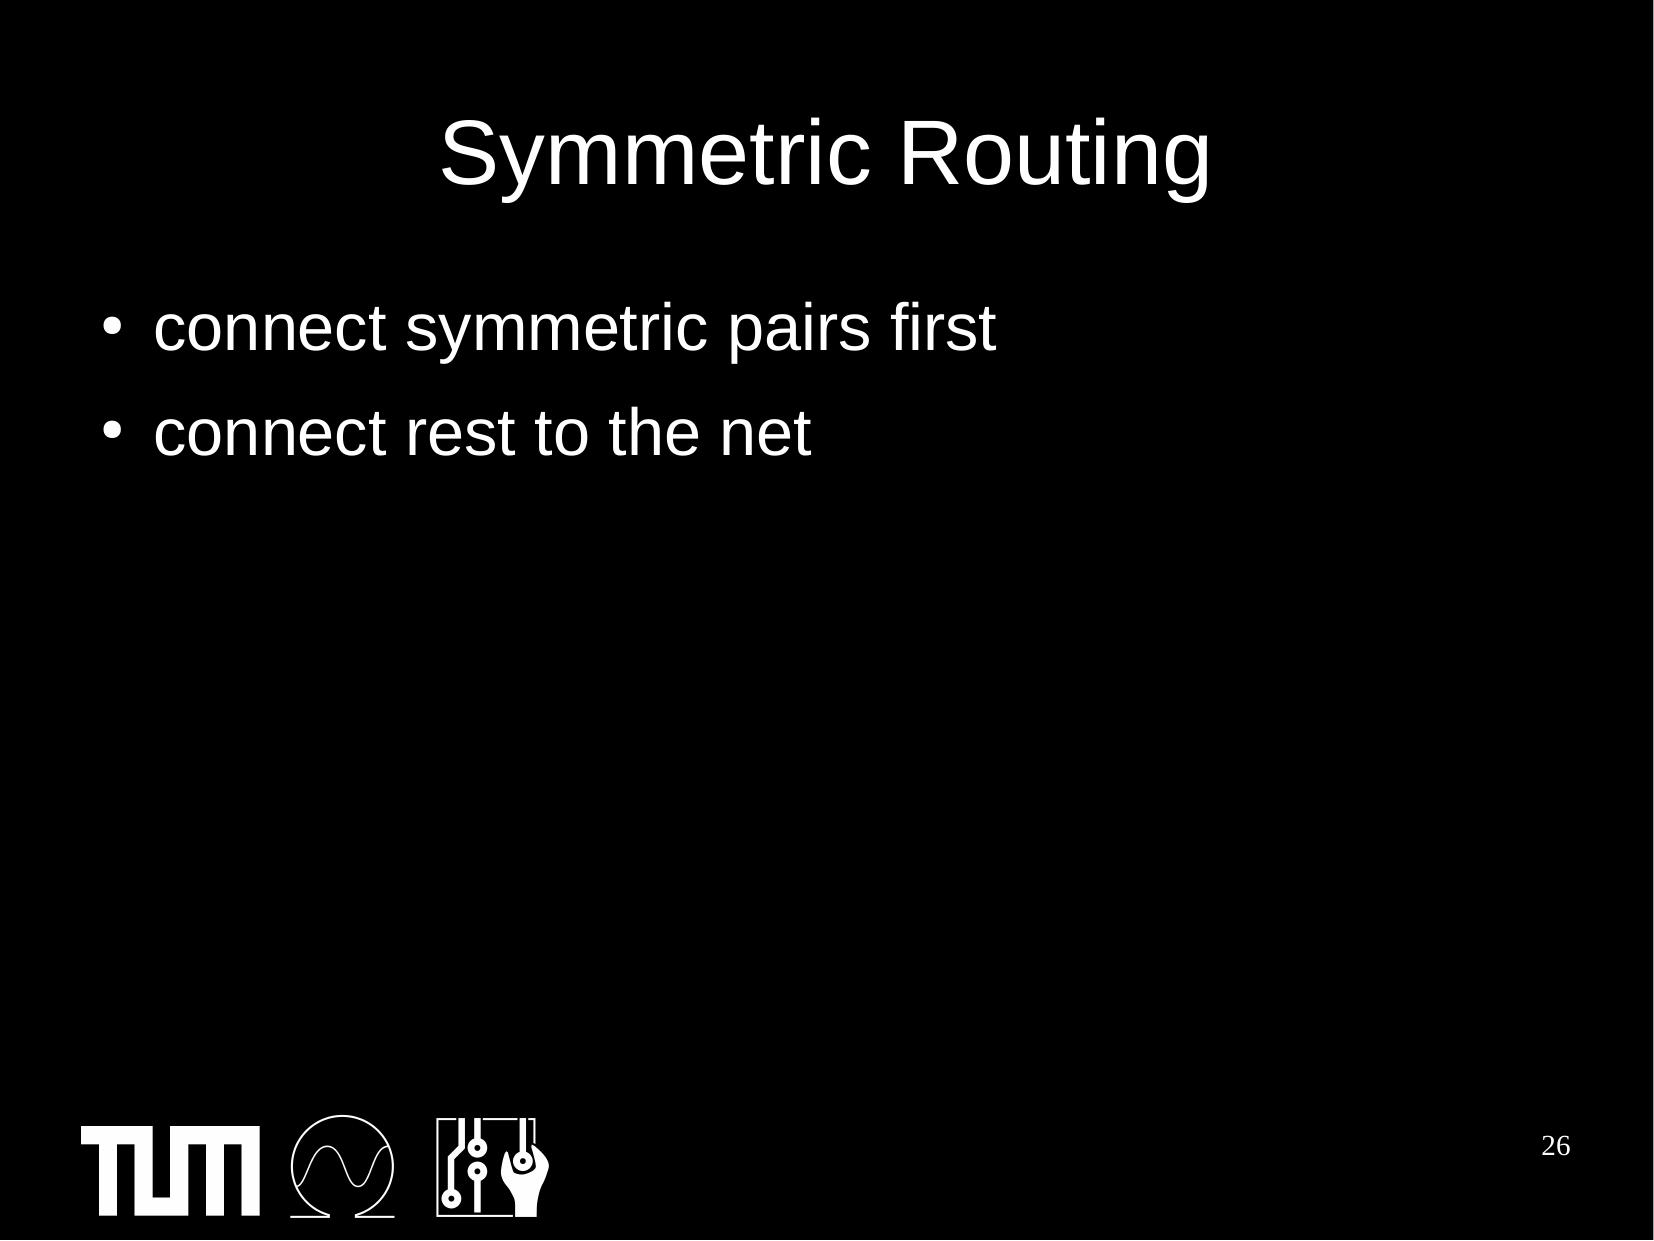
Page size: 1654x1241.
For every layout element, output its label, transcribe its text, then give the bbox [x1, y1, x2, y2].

list connect symmetric pairs first connect rest to the net [82, 290, 1571, 1109]
title Symmetric Routing [82, 49, 1571, 257]
picture [283, 1109, 402, 1227]
picture [63, 1108, 272, 1227]
picture [425, 1109, 554, 1227]
